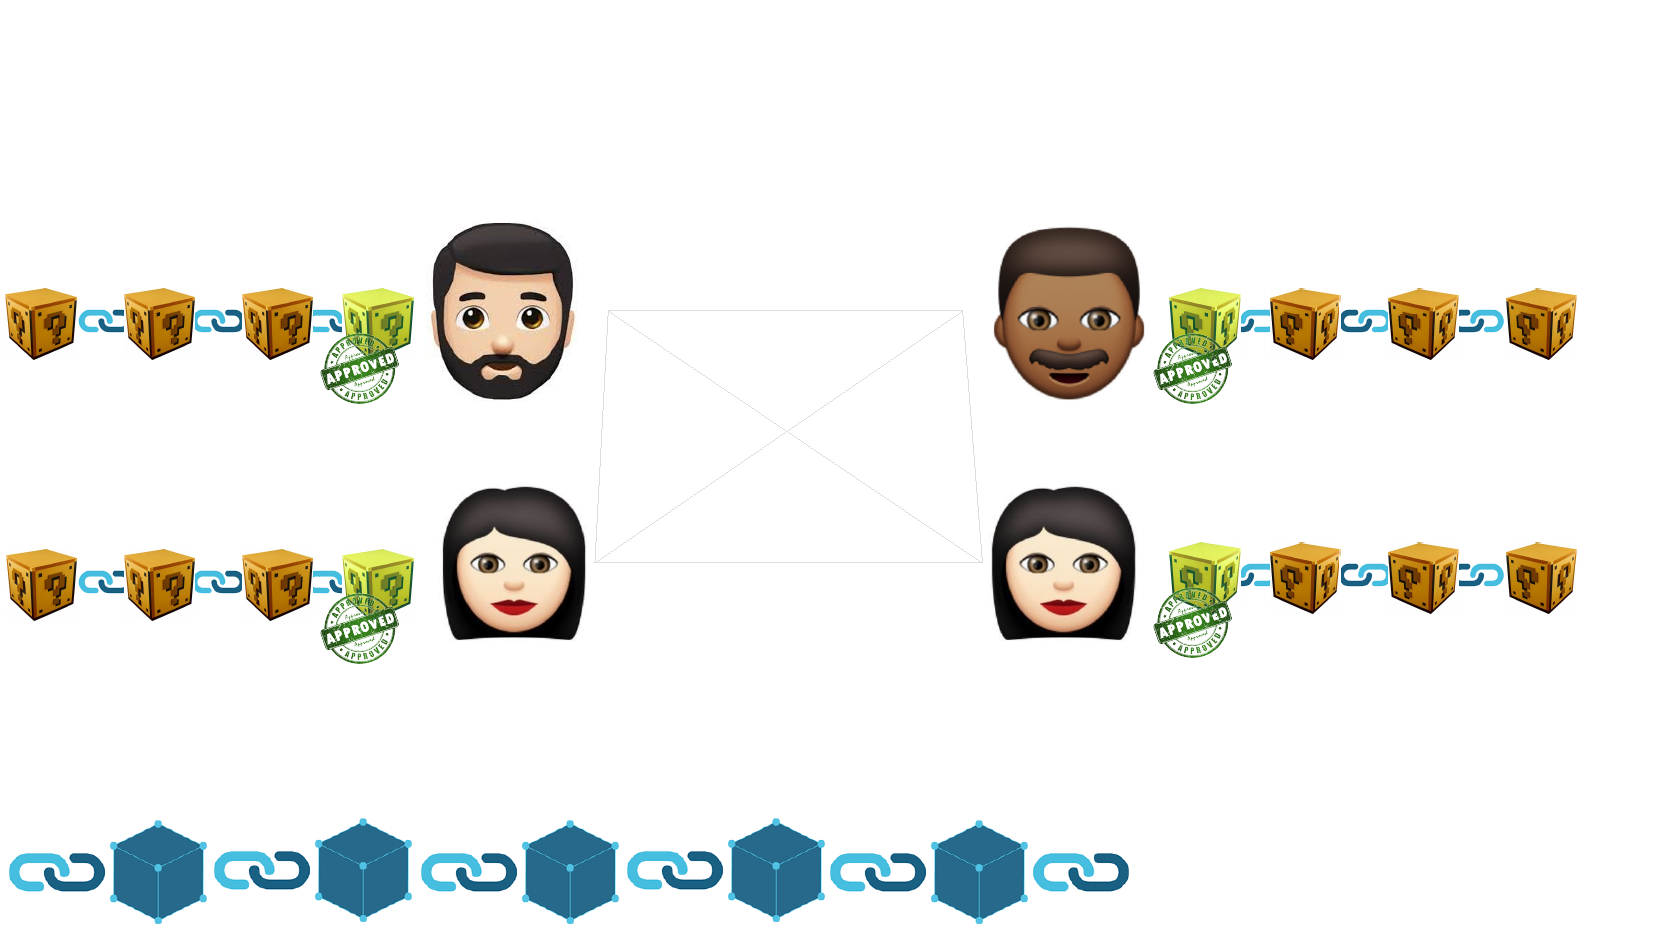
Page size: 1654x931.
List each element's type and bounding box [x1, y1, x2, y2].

picture [974, 218, 1577, 408]
picture [4, 814, 1134, 928]
picture [5, 204, 609, 418]
picture [6, 549, 414, 667]
picture [433, 482, 595, 644]
picture [982, 482, 1145, 644]
picture [1151, 542, 1577, 661]
